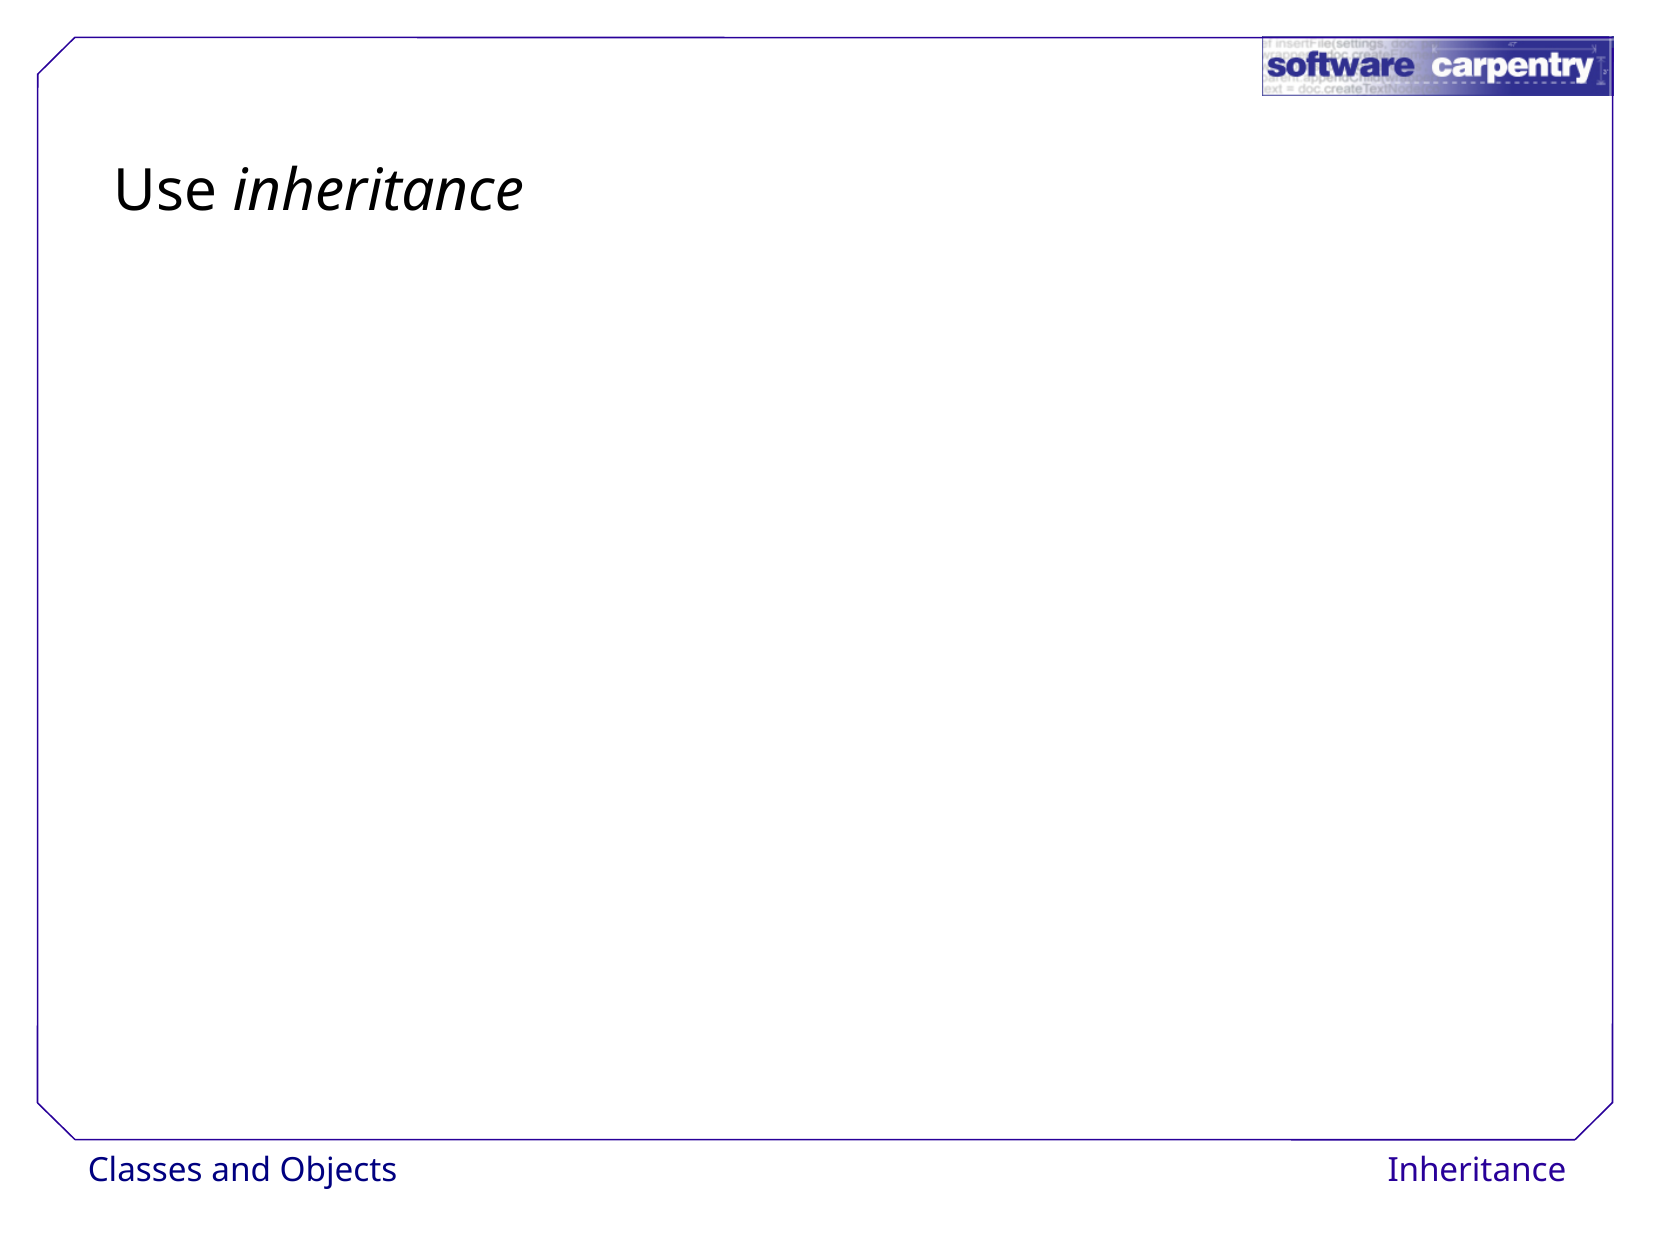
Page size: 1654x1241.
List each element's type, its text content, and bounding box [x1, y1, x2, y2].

text_box Use inheritance [99, 109, 1517, 231]
picture [1262, 36, 1614, 96]
